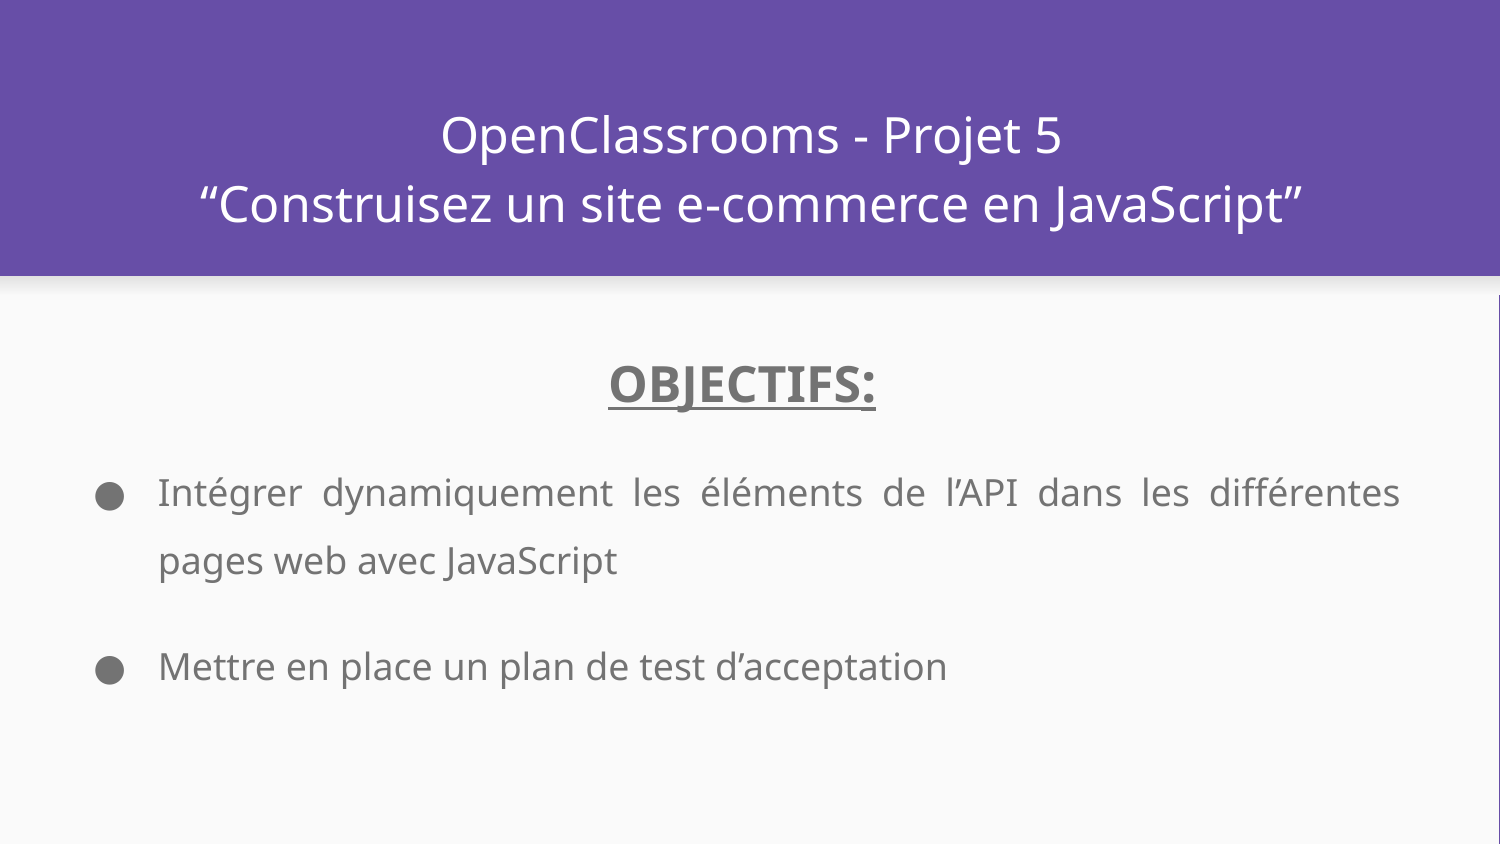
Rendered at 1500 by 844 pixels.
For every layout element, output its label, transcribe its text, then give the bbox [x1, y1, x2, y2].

list OBJECTIFS: Intégrer dynamiquement les éléments de l’API dans les différentes pages web avec JavaScript Mettre en place un plan de test d’acceptation [67, 268, 1417, 788]
title OpenClassrooms - Projet 5 “Construisez un site e-commerce en JavaScript” [77, 73, 1427, 248]
